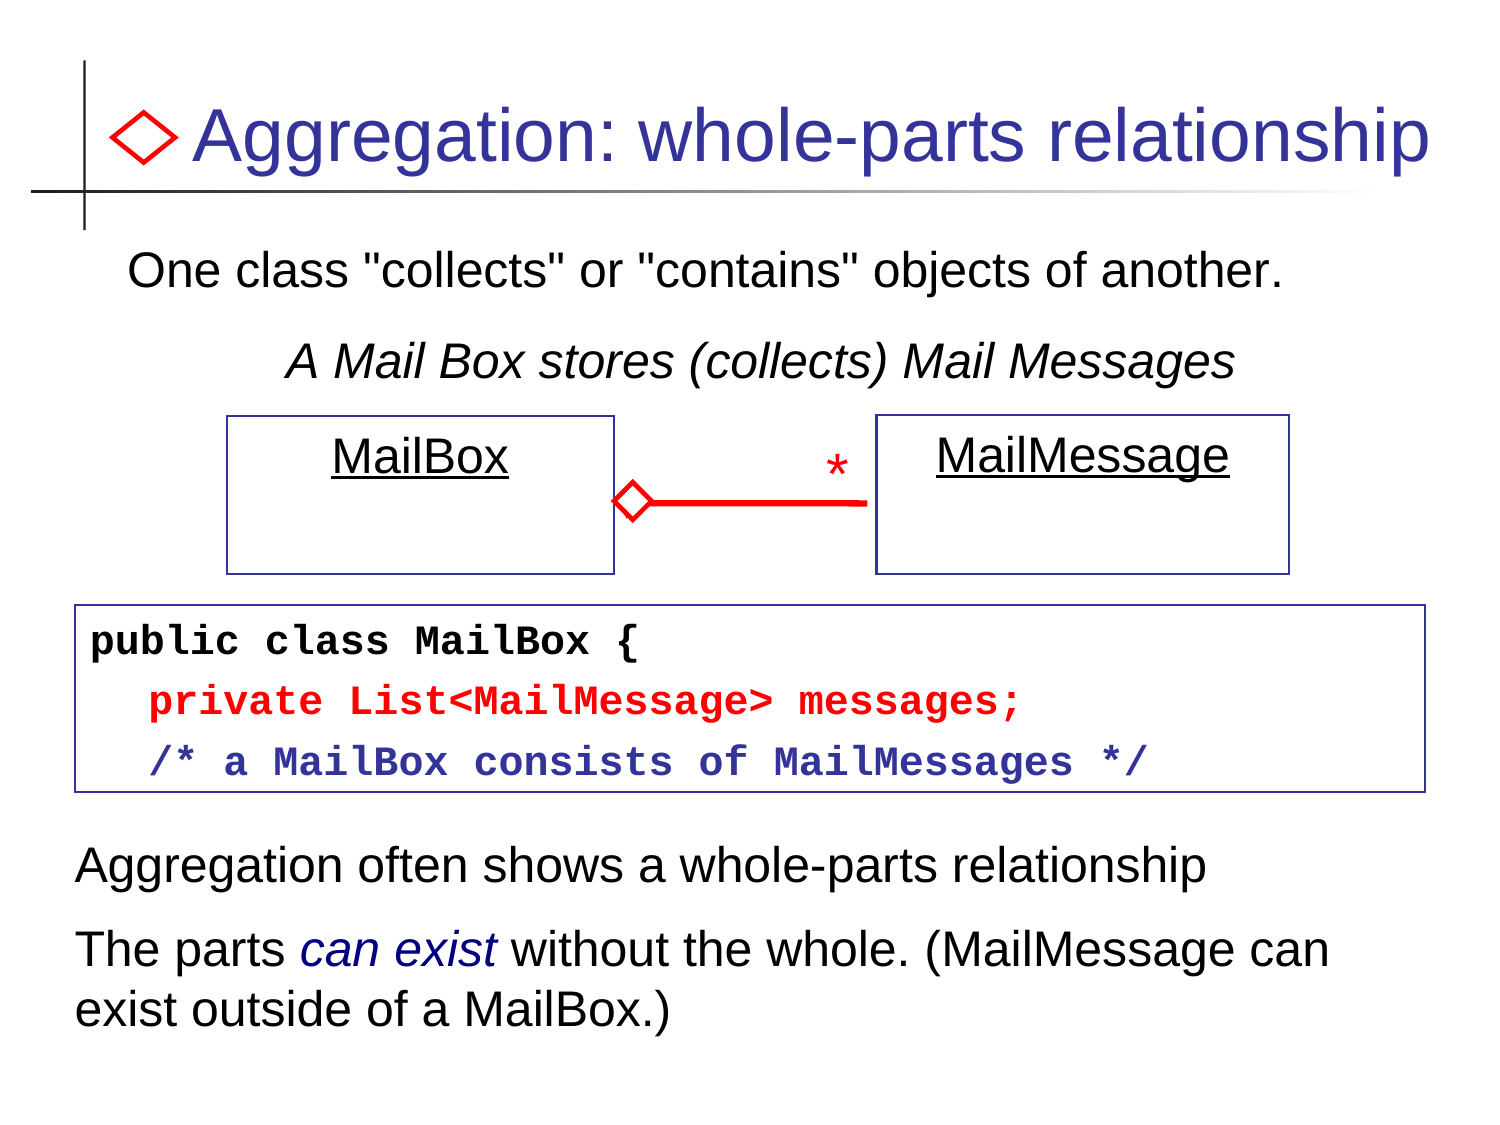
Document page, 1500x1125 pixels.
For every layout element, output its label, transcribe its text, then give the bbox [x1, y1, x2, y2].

list One class "collects" or "contains" objects of another. A Mail Box stores (collects) Mail Messages [110, 229, 1411, 436]
text_box Aggregation often shows a whole-parts relationship The parts can exist without the whole. (MailMessage can exist outside of a MailBox.) [59, 824, 1410, 1045]
text_box [112, 112, 176, 163]
text_box public class MailBox { private List<MailMessage> messages; /* a MailBox consists of MailMessages */ [75, 605, 1426, 792]
text_box * [739, 428, 865, 514]
title Aggregation: whole-parts relationship [100, 42, 1463, 185]
text_box [613, 482, 652, 520]
text_box MailMessage [876, 414, 1290, 574]
text_box MailBox [226, 415, 615, 575]
